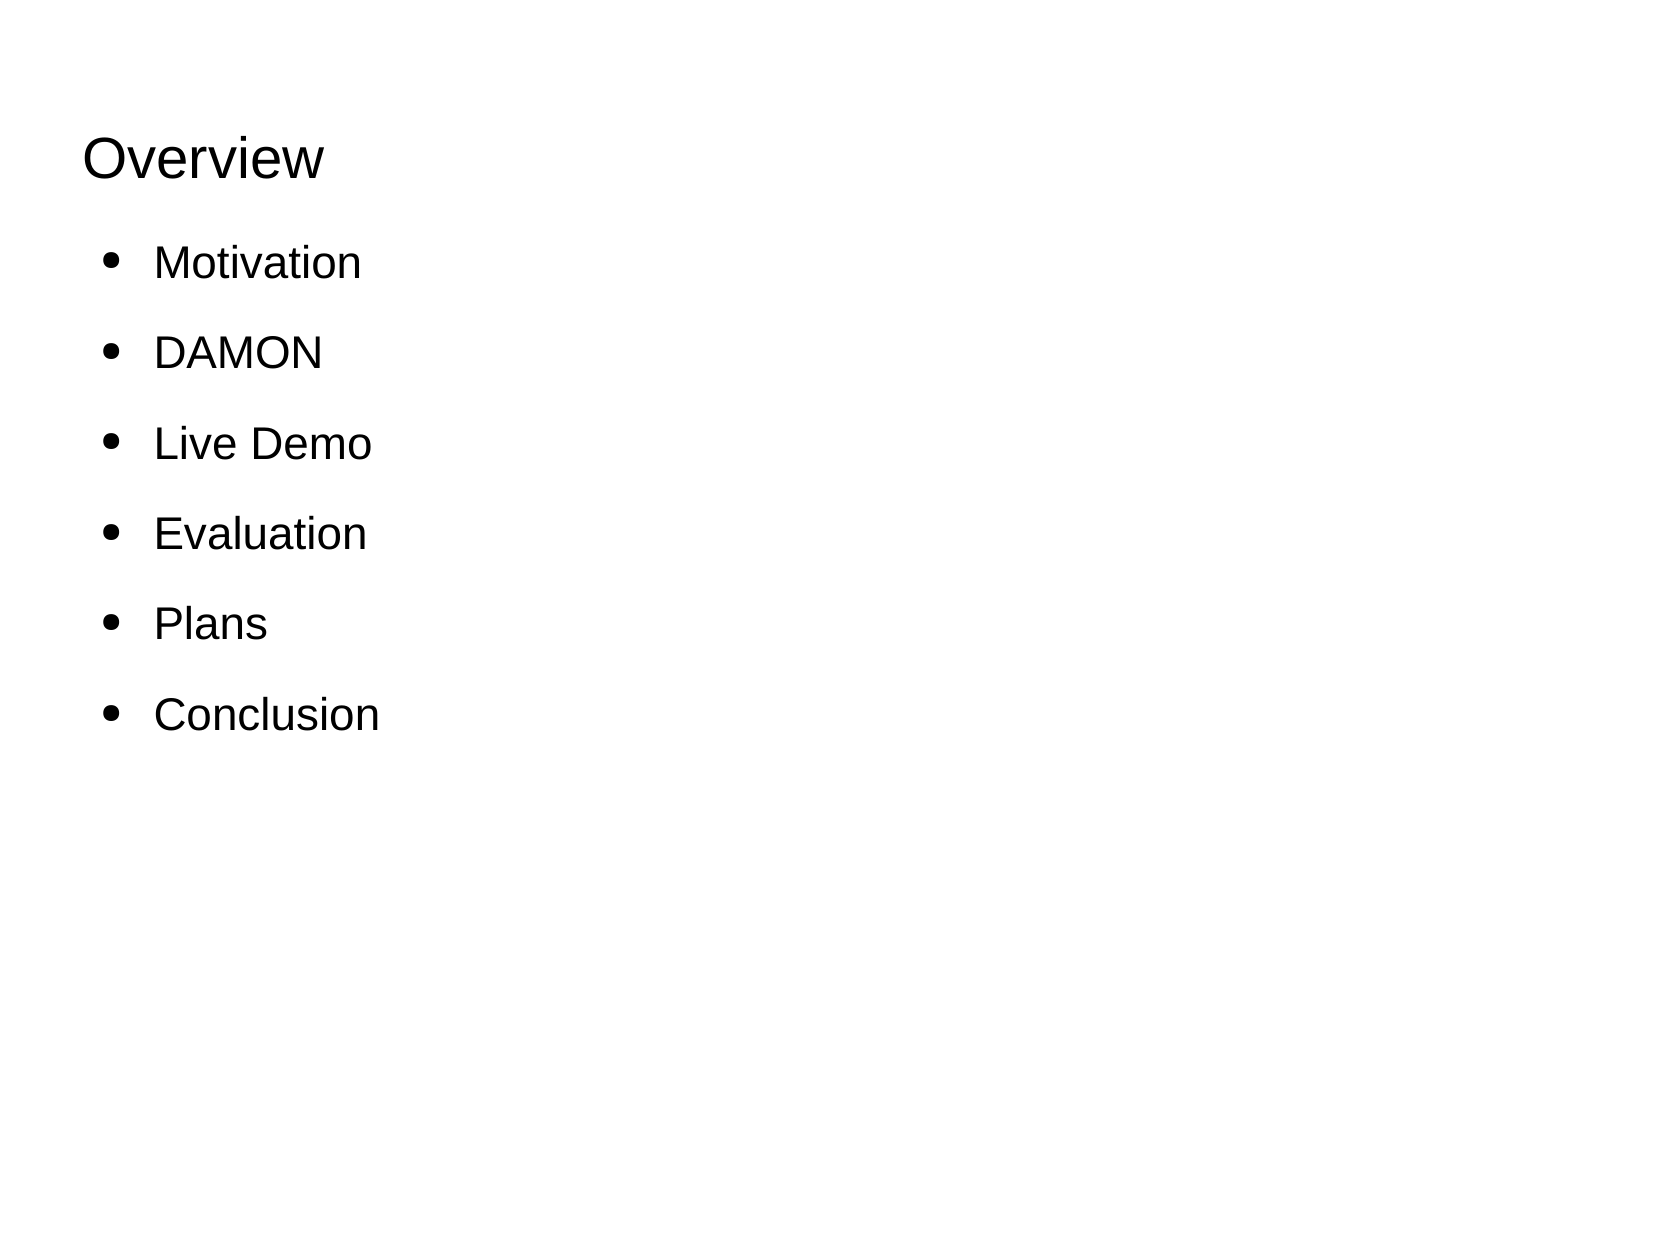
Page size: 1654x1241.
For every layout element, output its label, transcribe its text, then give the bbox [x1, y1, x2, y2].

list Motivation DAMON Live Demo Evaluation Plans Conclusion [82, 236, 1571, 1111]
title Overview [82, 108, 1571, 210]
